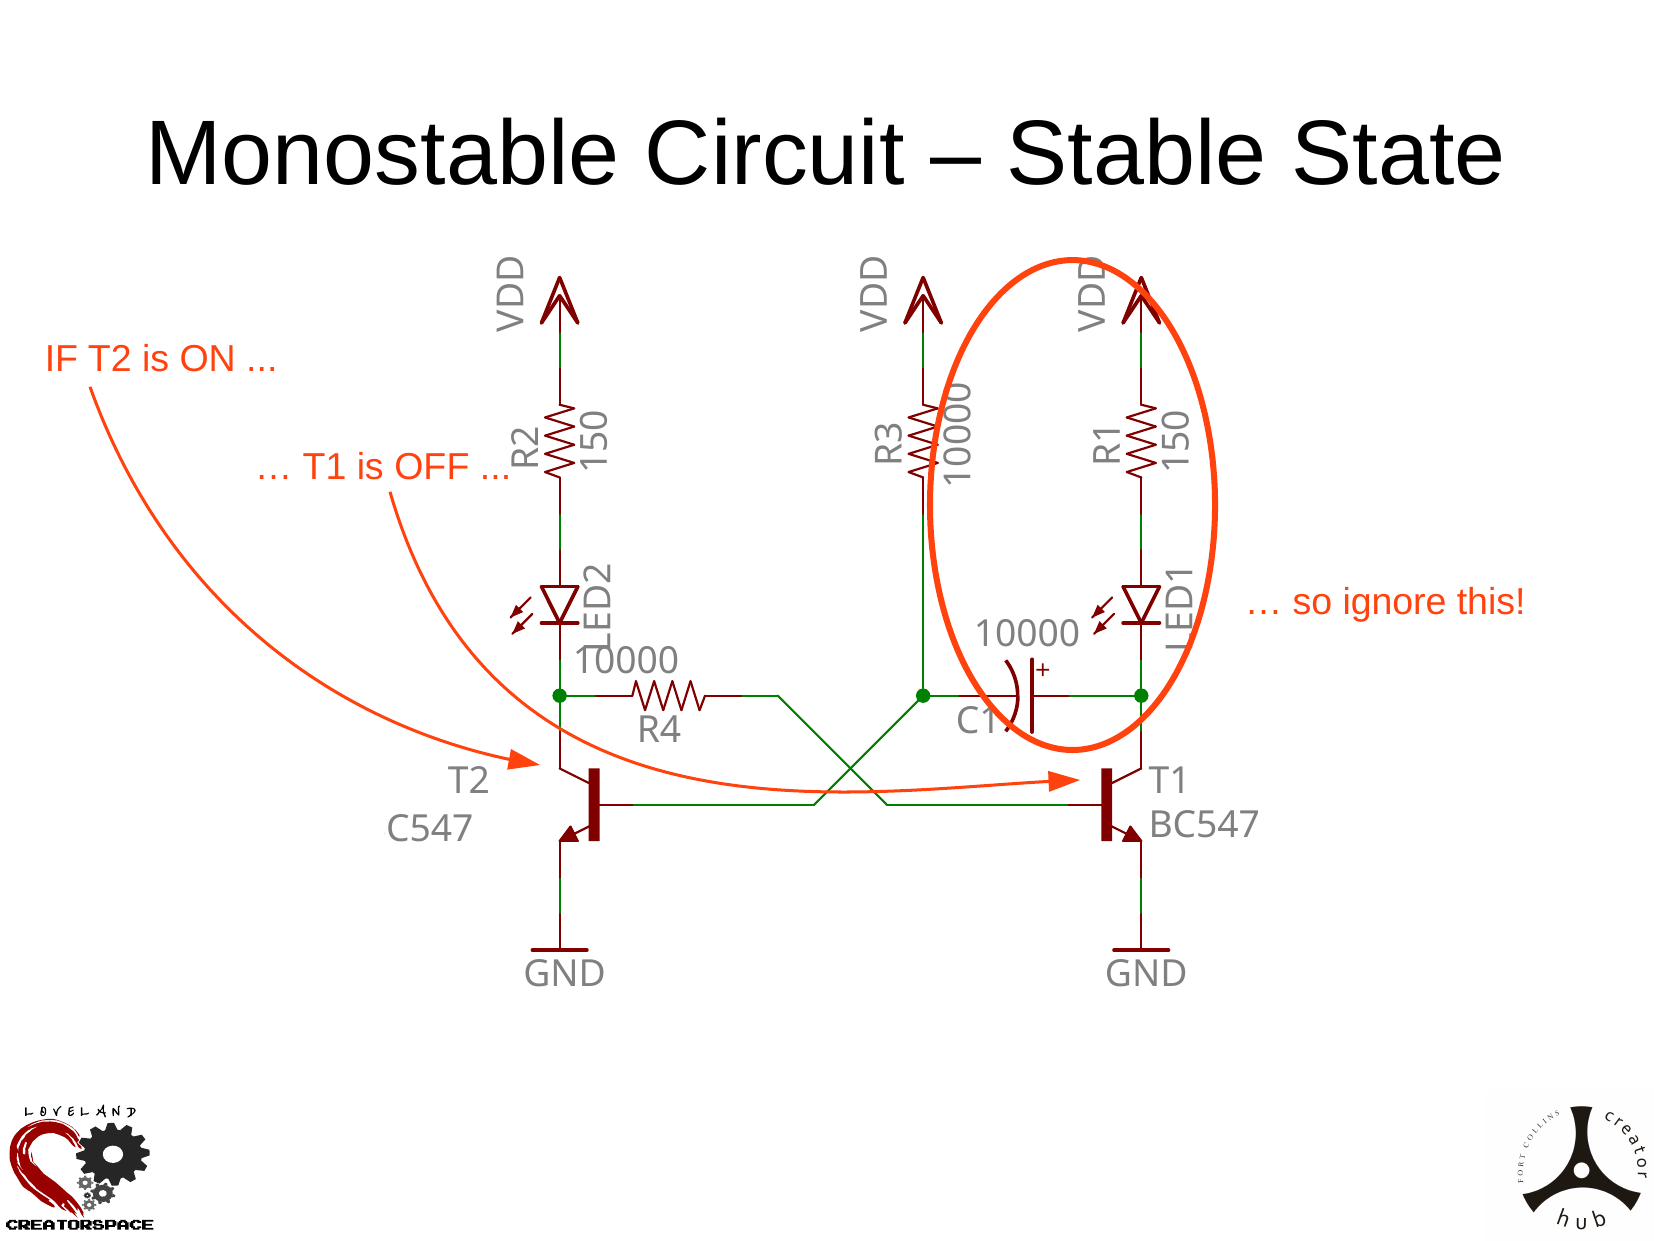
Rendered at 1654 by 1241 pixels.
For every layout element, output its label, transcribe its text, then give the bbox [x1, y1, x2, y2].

title Monostable Circuit – Stable State [82, 49, 1571, 257]
picture [384, 245, 1270, 996]
text_box … T1 is OFF ... [240, 438, 527, 496]
picture [1485, 1090, 1654, 1241]
text_box IF T2 is ON ... [30, 330, 293, 387]
text_box … so ignore this! [1230, 573, 1541, 631]
